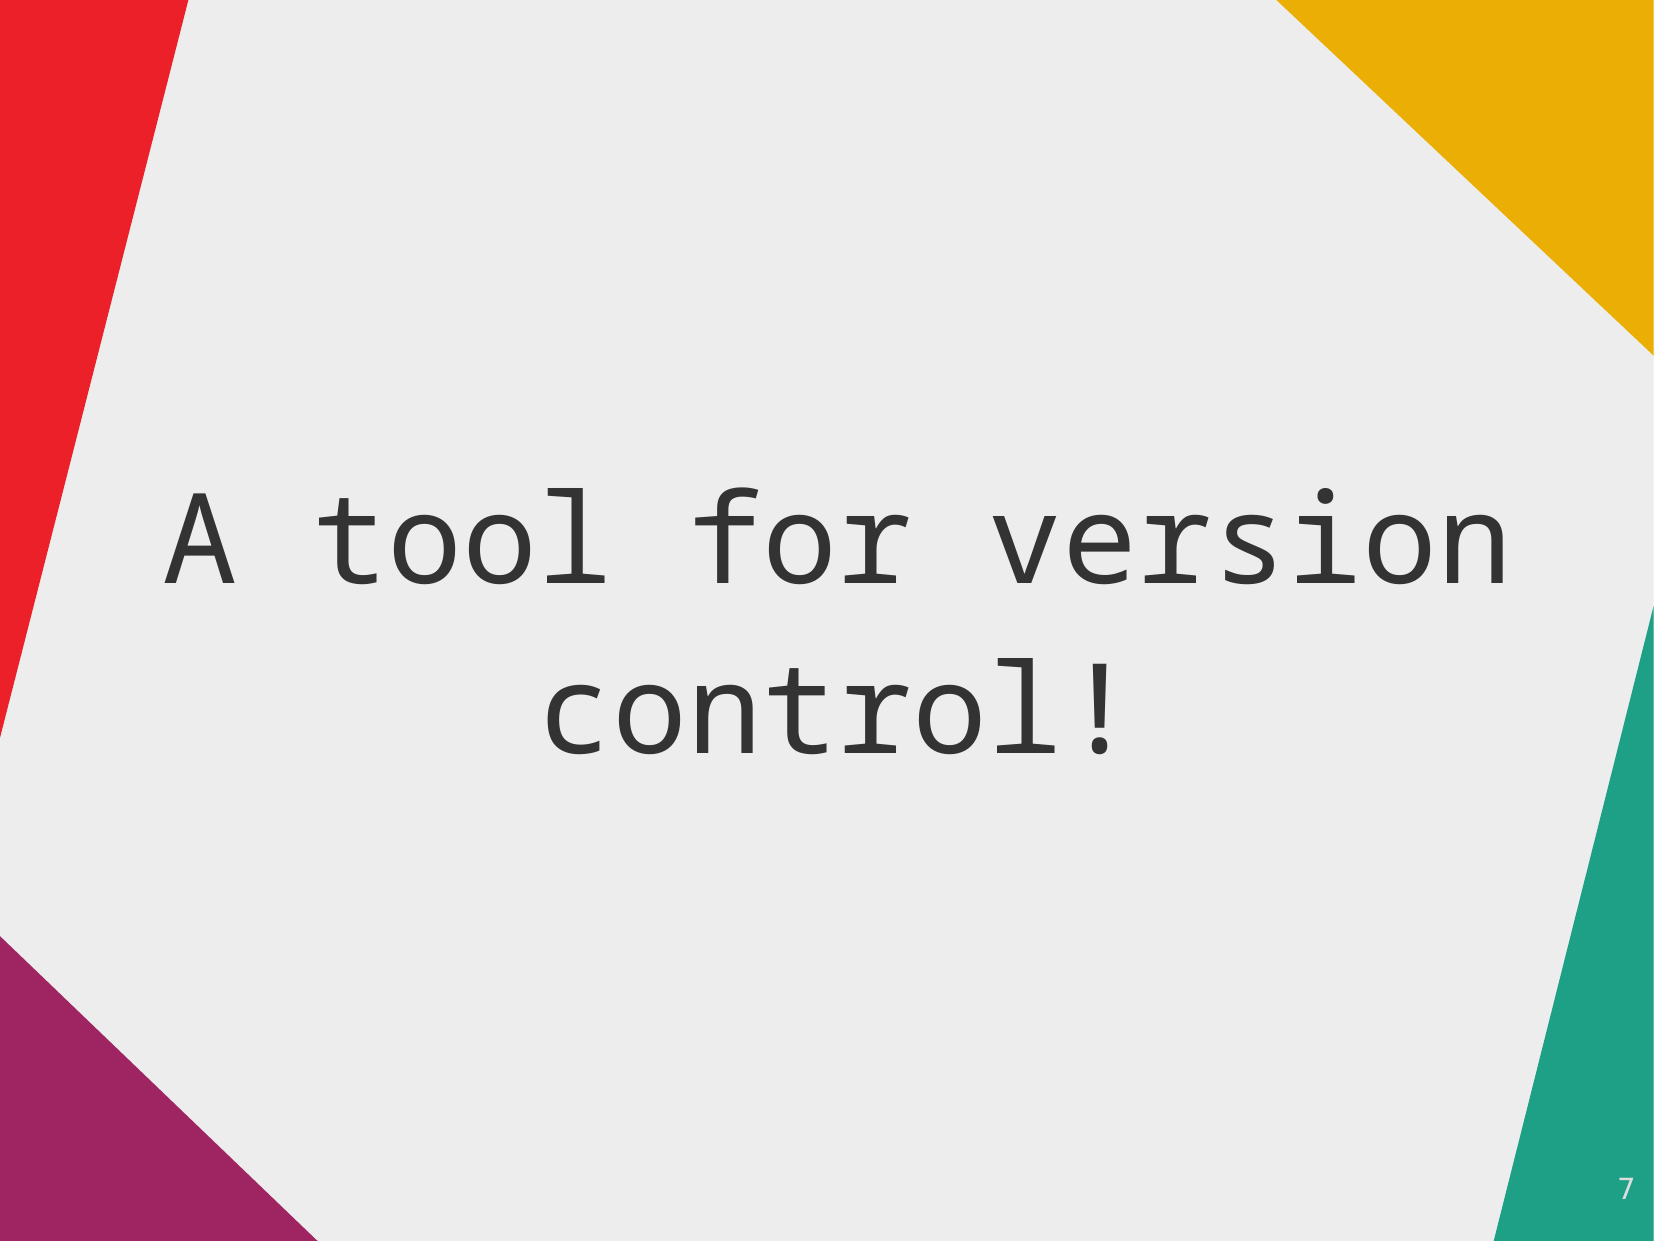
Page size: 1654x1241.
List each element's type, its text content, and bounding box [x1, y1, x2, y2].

title A tool for version control! [125, 495, 1550, 746]
